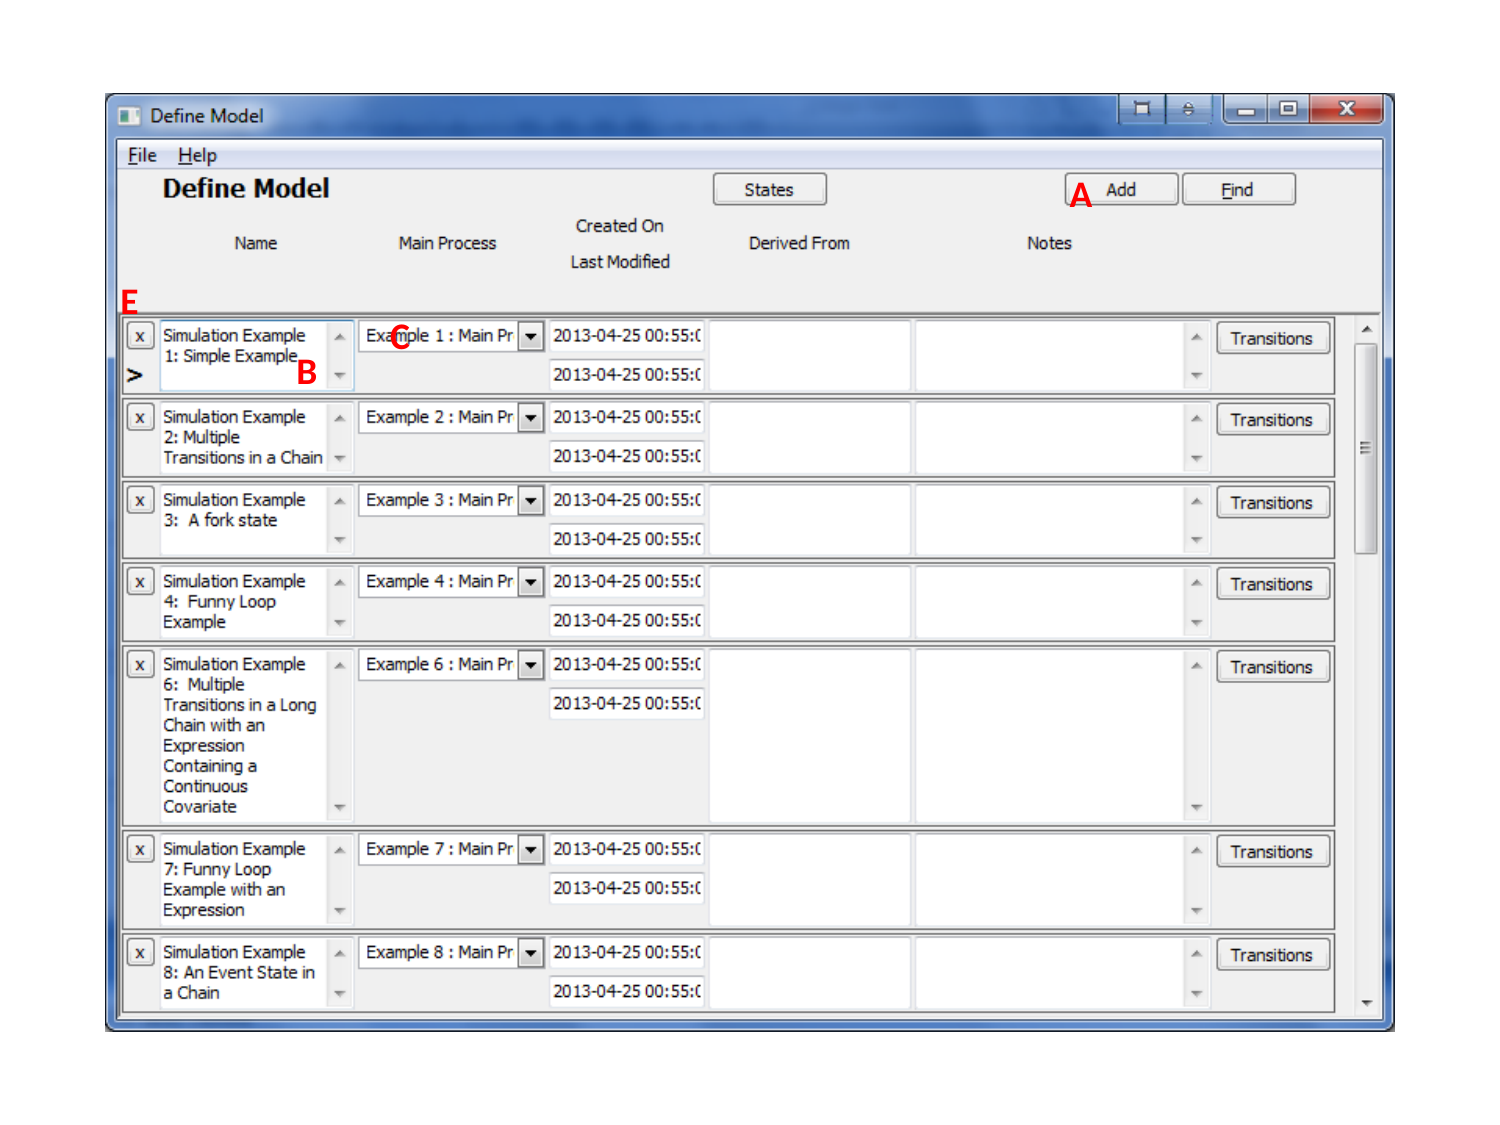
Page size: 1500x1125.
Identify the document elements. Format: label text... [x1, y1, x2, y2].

picture [105, 93, 1395, 1032]
text_box B [281, 339, 335, 401]
text_box C [375, 304, 426, 366]
text_box A [1054, 161, 1108, 223]
text_box E [105, 269, 155, 331]
